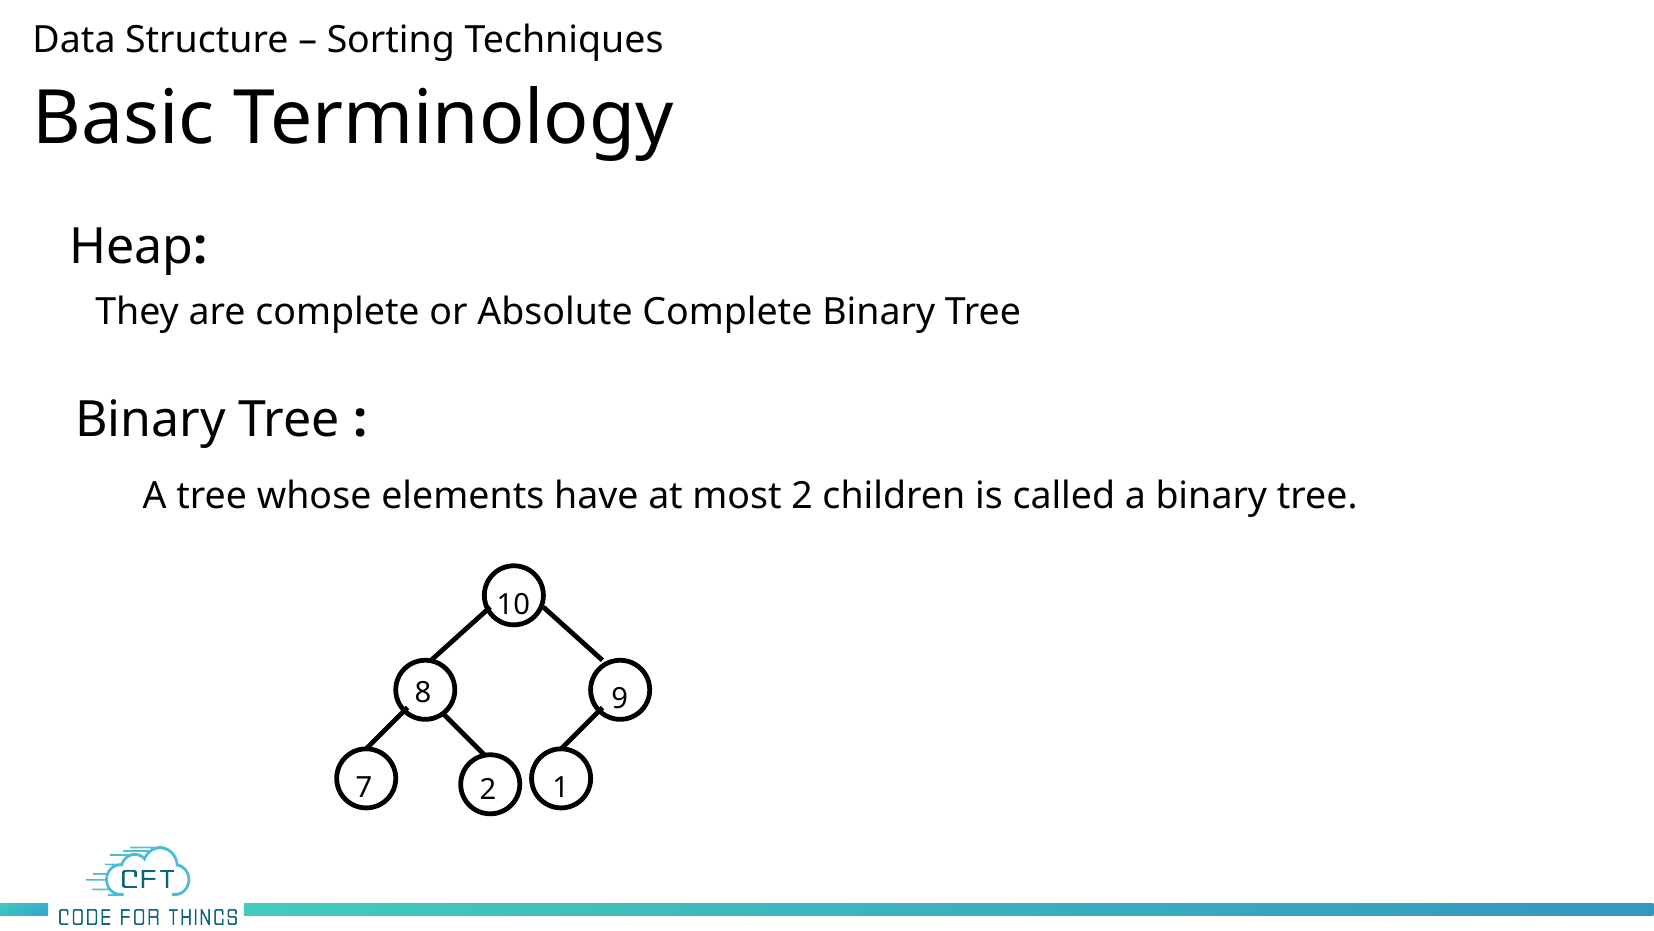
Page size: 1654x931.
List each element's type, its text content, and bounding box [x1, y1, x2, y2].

text_box They are complete or Absolute Complete Binary Tree [70, 277, 1170, 336]
text_box 10 [481, 575, 549, 625]
text_box [449, 672, 455, 708]
text_box [514, 766, 520, 802]
text_box [539, 748, 583, 758]
text_box [460, 770, 464, 798]
text_box 7 [340, 758, 389, 808]
text_box [344, 748, 388, 758]
text_box [590, 672, 596, 707]
text_box [336, 764, 340, 792]
text_box [645, 673, 650, 706]
text_box Binary Tree : [47, 375, 438, 449]
text_box [492, 565, 536, 575]
text_box Heap: [35, 175, 414, 278]
text_box 8 [399, 664, 449, 714]
text_box [389, 759, 396, 798]
text_box [395, 676, 399, 704]
text_box [586, 762, 591, 795]
text_box 9 [596, 670, 645, 720]
text_box [473, 754, 508, 760]
text_box [475, 810, 505, 814]
text_box [531, 761, 537, 796]
text_box 2 [464, 760, 514, 810]
text_box [410, 660, 440, 664]
title Data Structure – Sorting Techniques Basic Terminology [32, 12, 1184, 166]
picture [59, 846, 237, 925]
text_box [408, 714, 441, 720]
text_box A tree whose elements have at most 2 children is called a binary tree. [118, 461, 1560, 520]
text_box [598, 660, 643, 670]
text_box 1 [537, 758, 586, 808]
